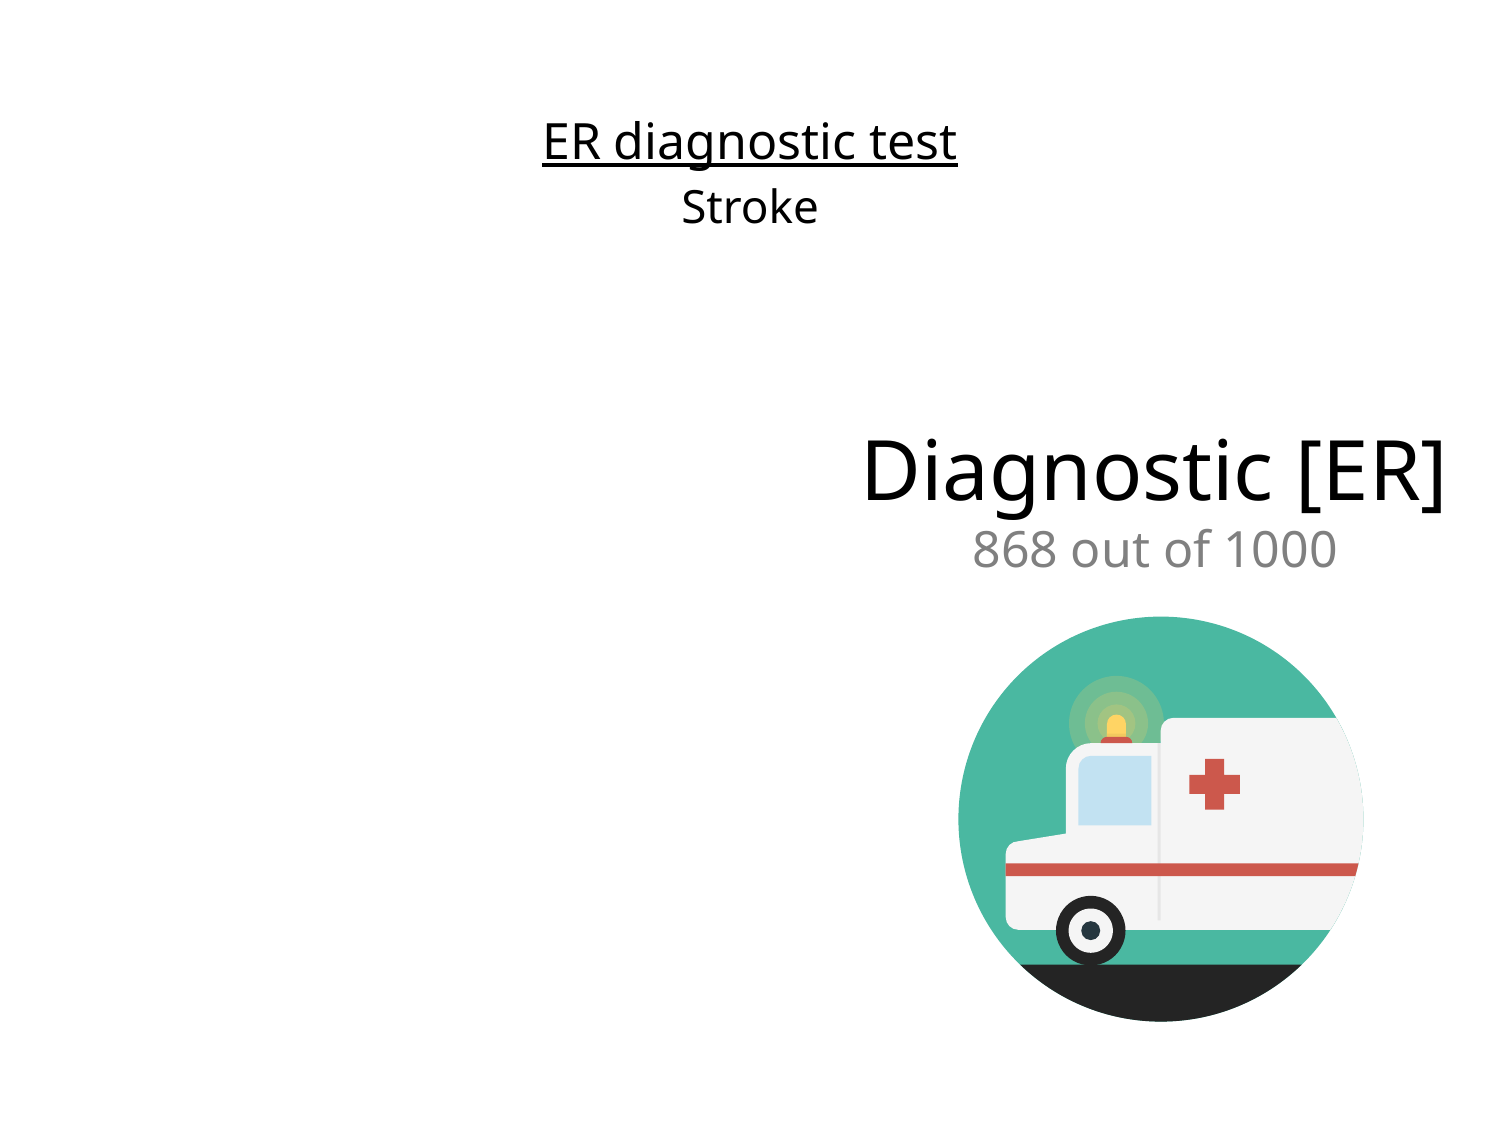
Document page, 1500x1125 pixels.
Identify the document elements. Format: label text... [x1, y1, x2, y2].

picture [956, 615, 1366, 1024]
text_box Diagnostic [ER] 868 out of 1000 [840, 410, 1471, 685]
text_box ER diagnostic test Stroke [221, 98, 1279, 411]
